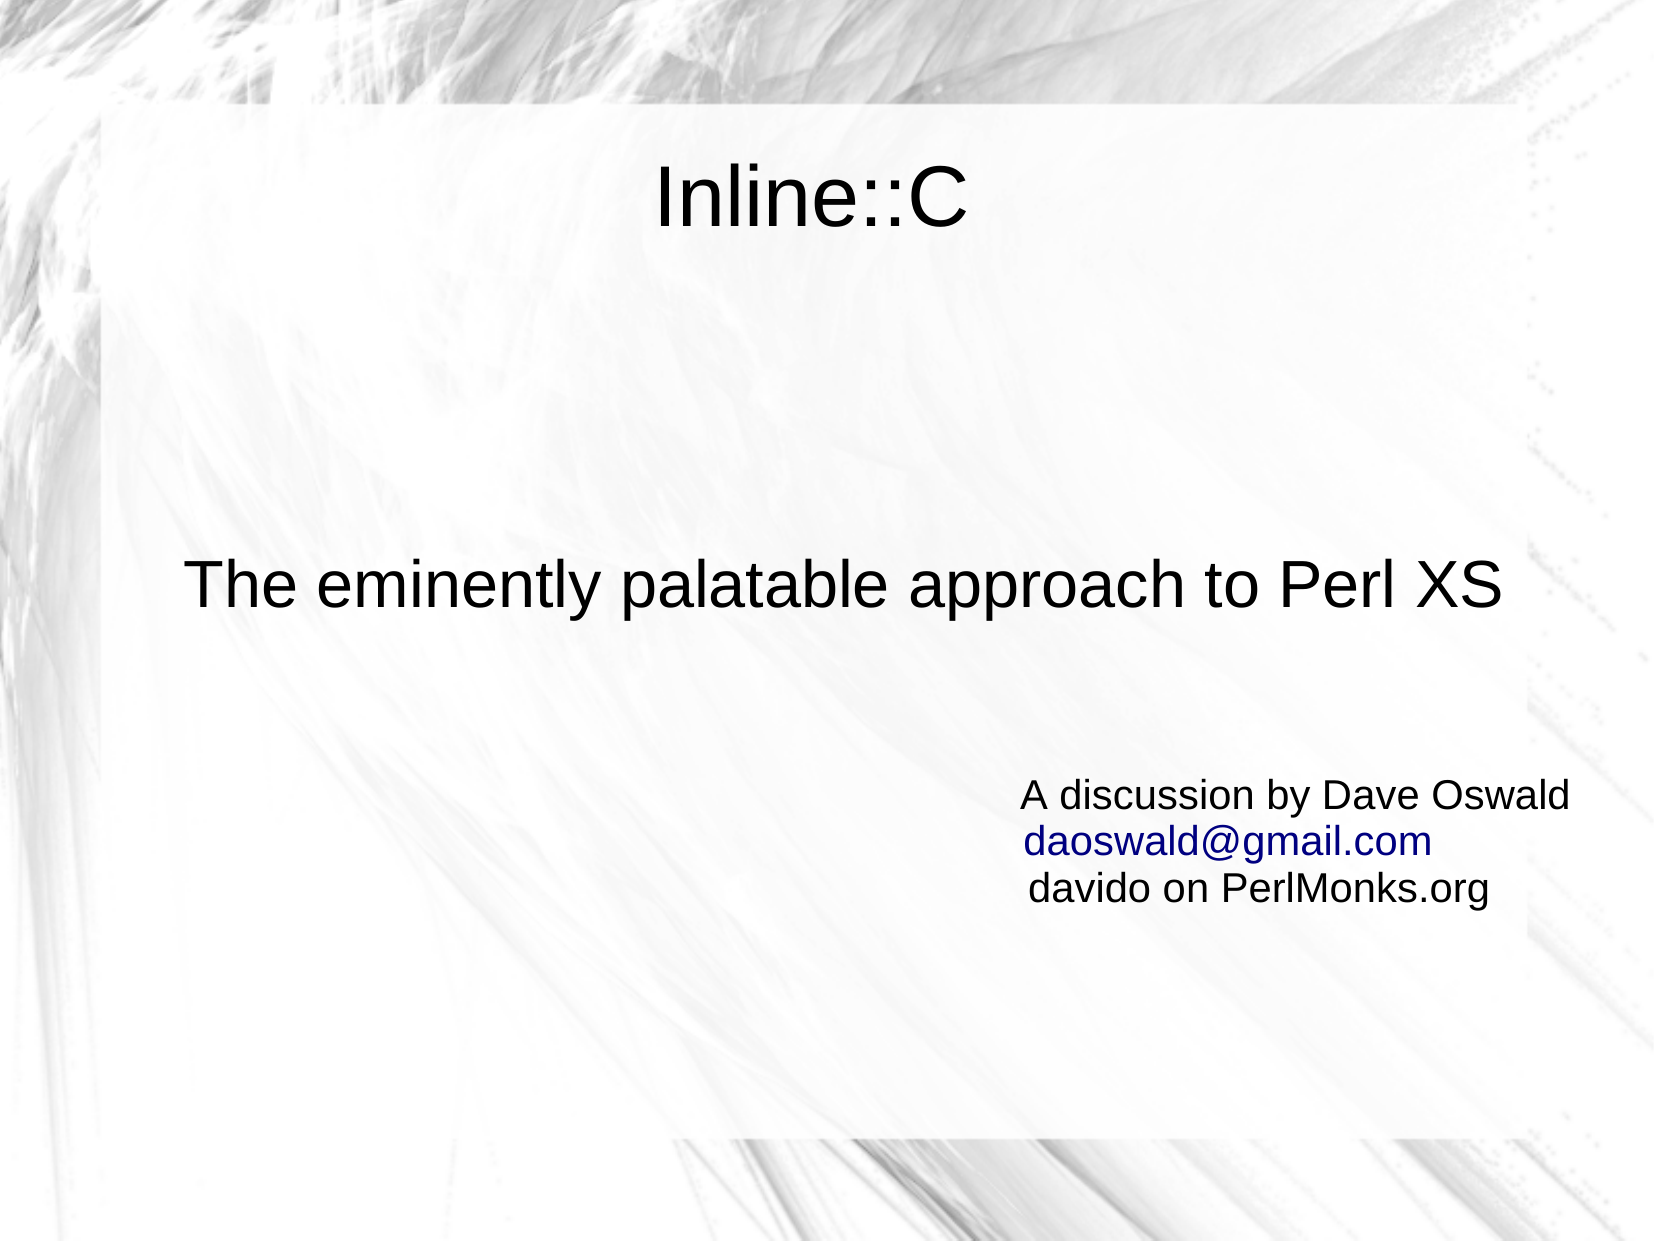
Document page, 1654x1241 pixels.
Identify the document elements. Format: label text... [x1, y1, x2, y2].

title Inline::C [118, 112, 1506, 281]
subtitle The eminently palatable approach to Perl XS A discussion by Dave Oswald daoswald@gmail.com davido on PerlMonks.org [118, 319, 1571, 1139]
picture [0, 0, 1654, 1241]
